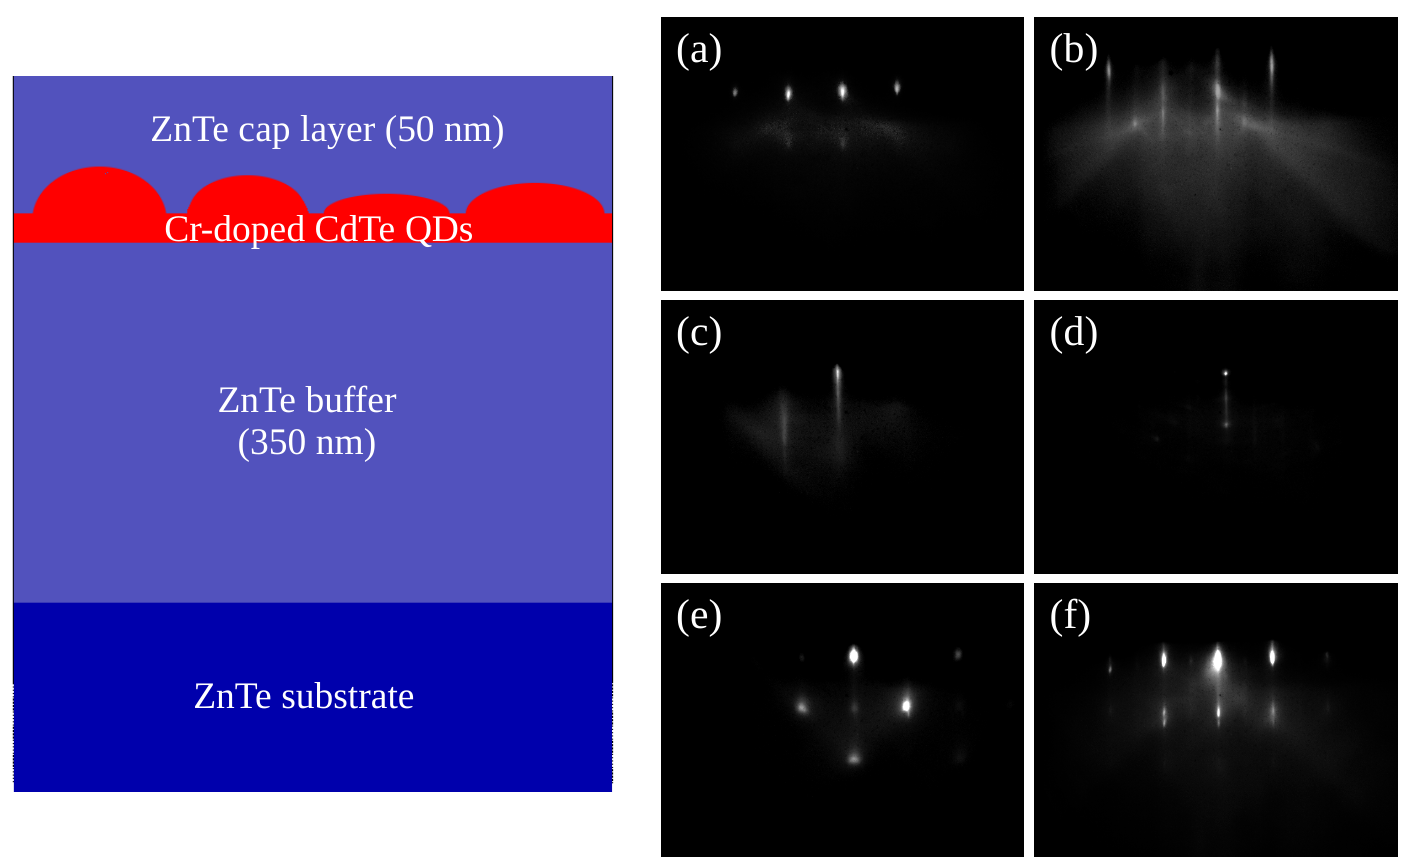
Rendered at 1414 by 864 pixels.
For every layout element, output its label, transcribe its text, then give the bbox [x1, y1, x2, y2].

text_box ZnTe cap layer (50 nm) [129, 100, 526, 158]
text_box (e) [661, 584, 748, 649]
text_box ZnTe buffer (350 nm) [200, 372, 414, 472]
picture [1034, 17, 1398, 291]
text_box (a) [661, 17, 748, 87]
picture [1034, 583, 1398, 857]
text_box (b) [1034, 17, 1129, 95]
picture [0, 17, 1024, 857]
text_box ZnTe substrate [177, 667, 432, 727]
text_box (c) [661, 300, 748, 374]
text_box Cr-doped CdTe QDs [135, 200, 502, 260]
text_box (d) [1034, 300, 1129, 378]
text_box (f) [1034, 583, 1117, 650]
picture [1034, 300, 1398, 574]
